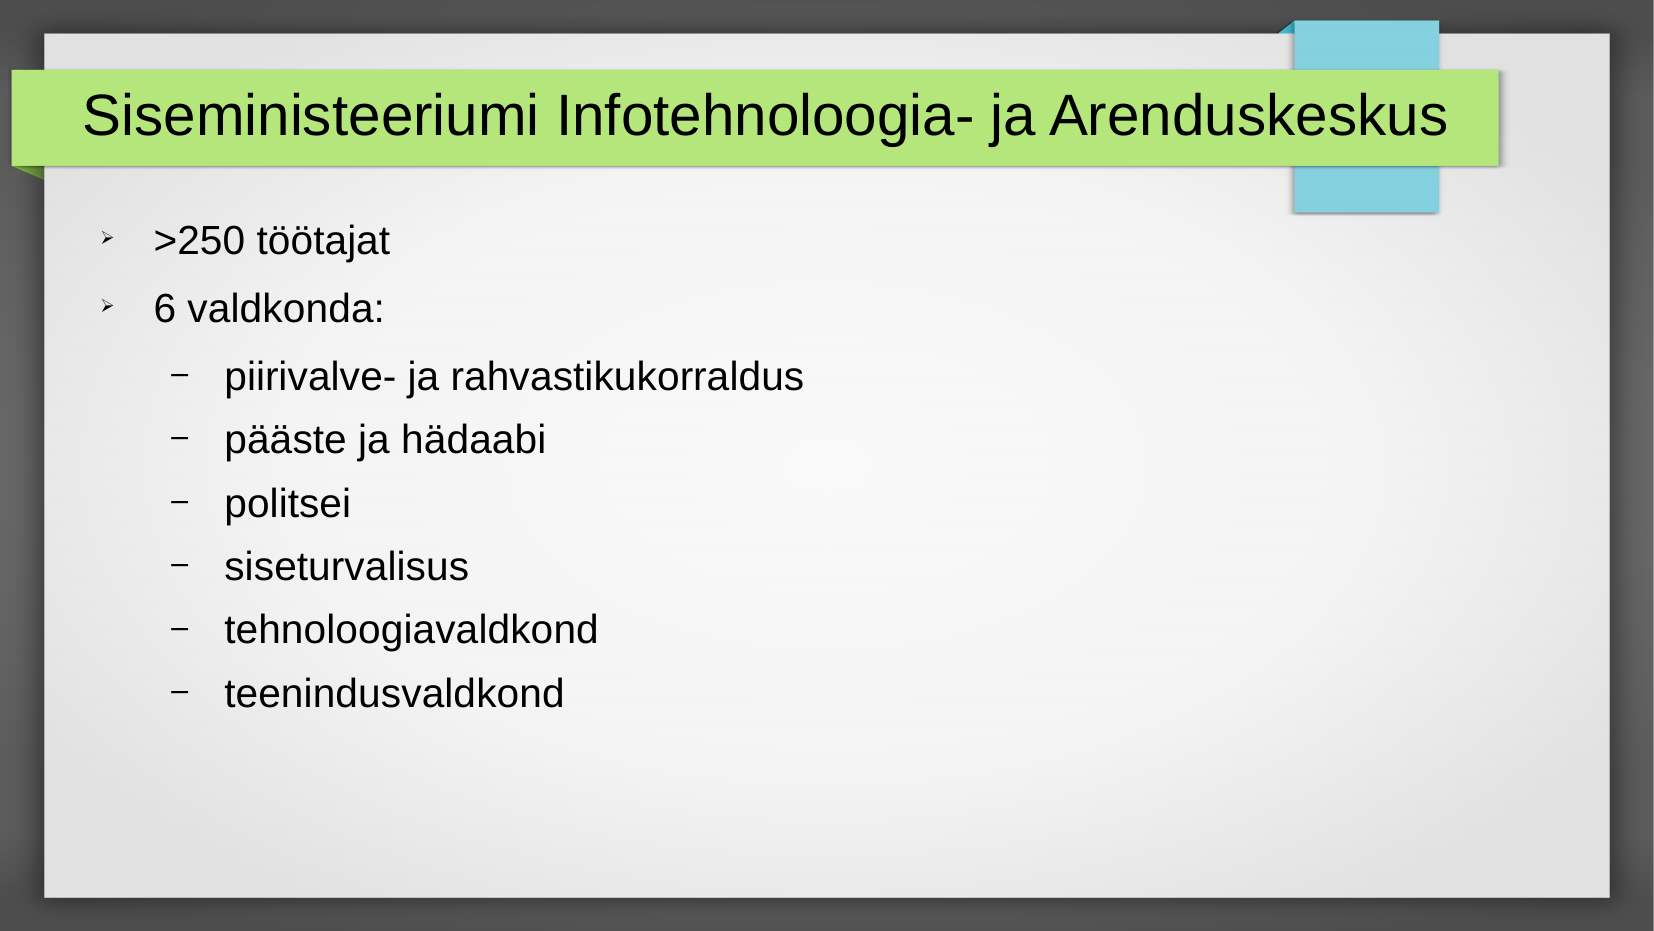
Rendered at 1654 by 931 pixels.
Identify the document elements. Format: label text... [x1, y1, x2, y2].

title Siseministeeriumi Infotehnoloogia- ja Arenduskeskus [82, 37, 1571, 193]
list >250 töötajat 6 valdkonda: piirivalve- ja rahvastikukorraldus pääste ja hädaabi politsei siseturvalisus tehnoloogiavaldkond teenindusvaldkond [82, 217, 1571, 746]
picture [0, 0, 1654, 931]
